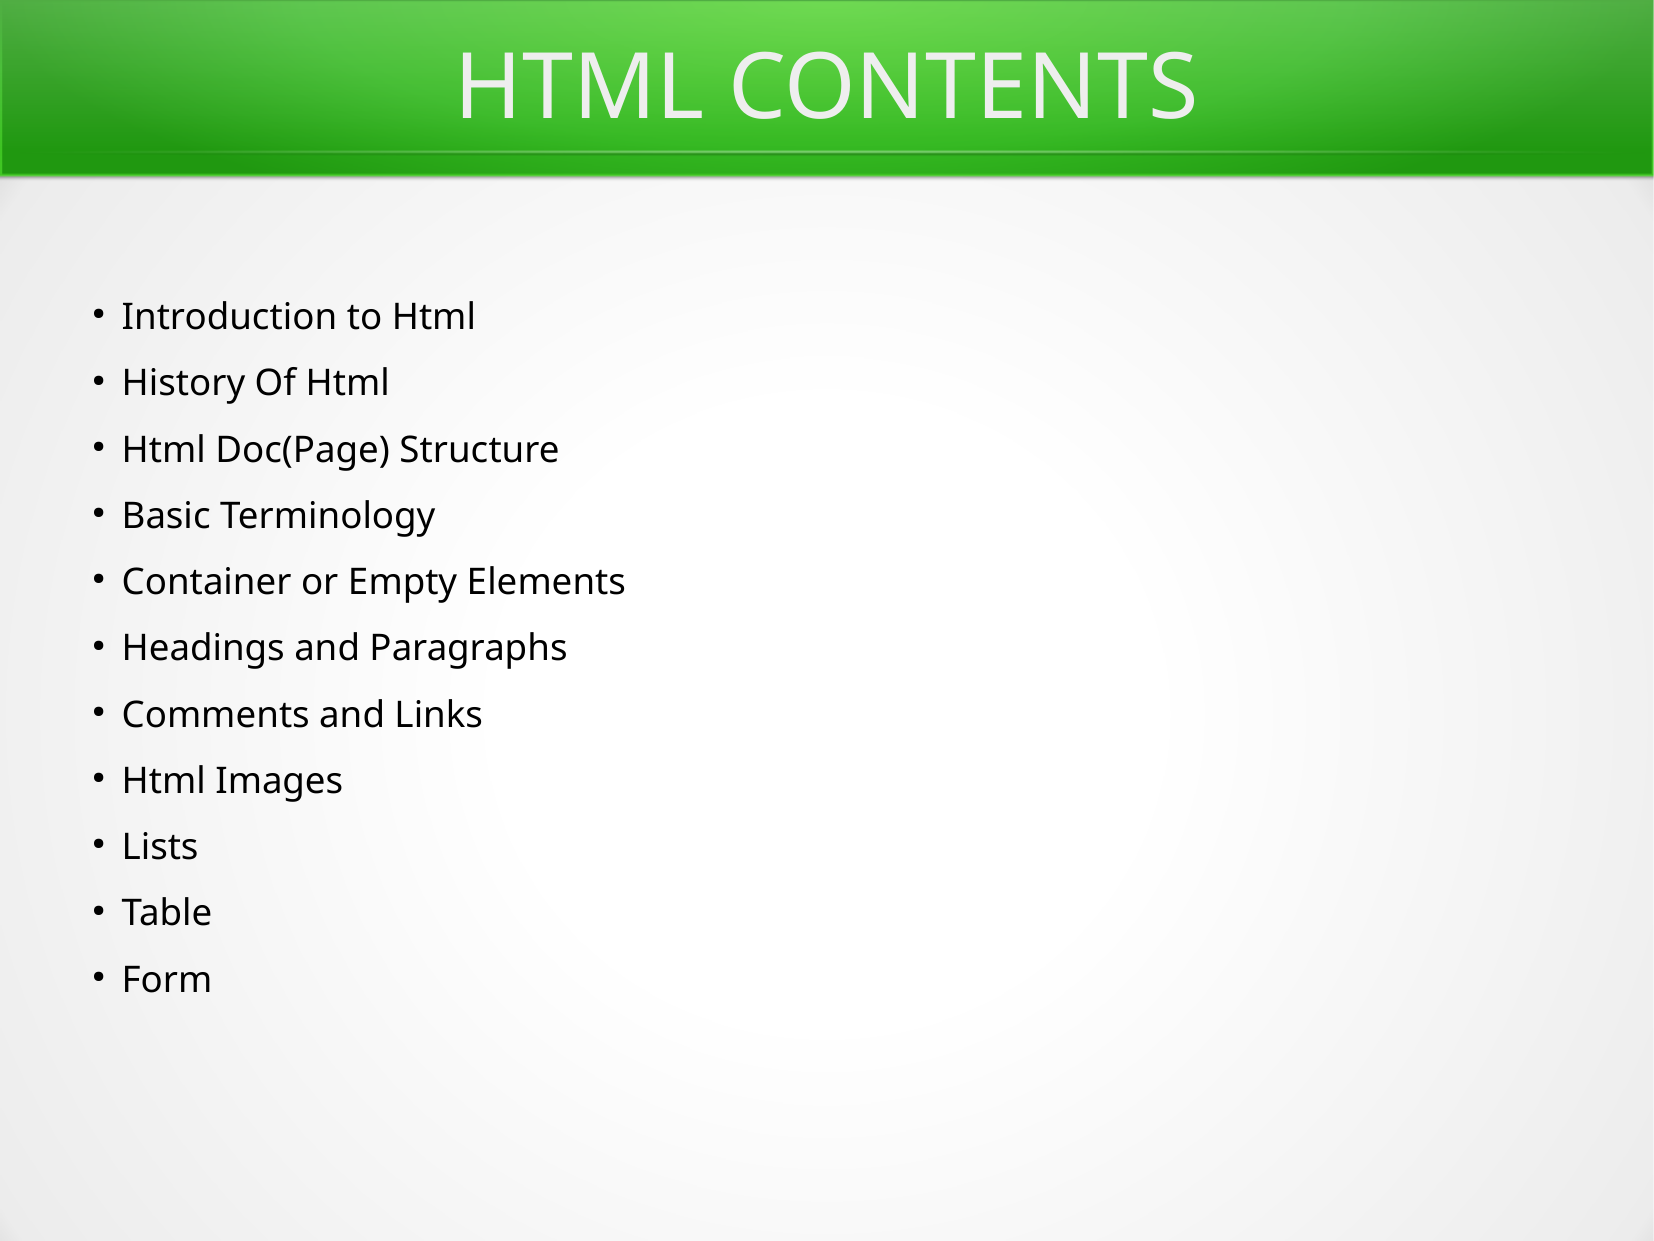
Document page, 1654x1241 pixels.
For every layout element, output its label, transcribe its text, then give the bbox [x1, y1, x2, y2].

picture [0, 0, 1654, 1241]
list Introduction to Html History Of Html Html Doc(Page) Structure Basic Terminology Container or Empty Elements Headings and Paragraphs Comments and Links Html Images Lists Table Form [82, 290, 1571, 1010]
title HTML CONTENTS [82, 11, 1571, 154]
